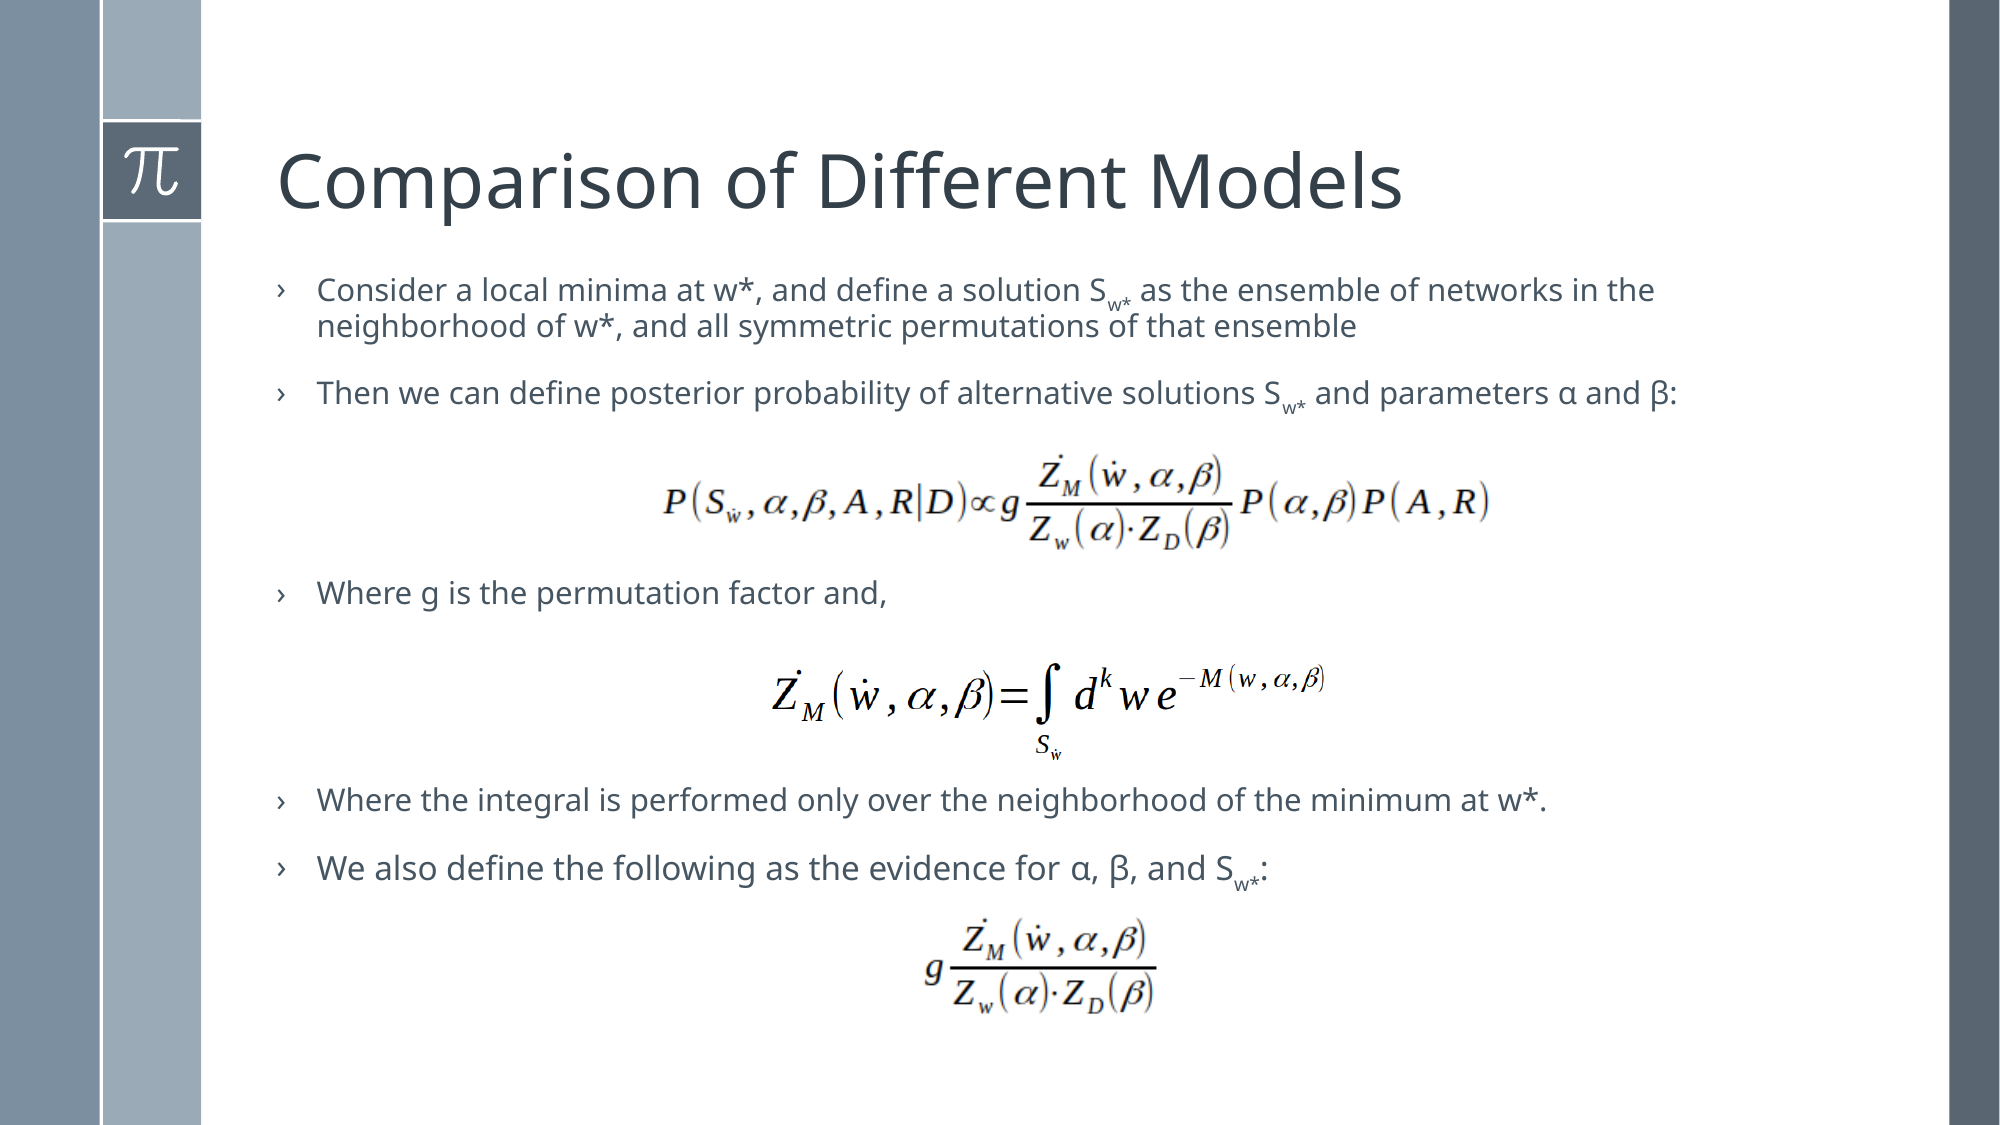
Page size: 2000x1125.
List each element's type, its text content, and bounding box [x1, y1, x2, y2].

picture [760, 644, 1331, 766]
text_box Consider a local minima at w*, and define a solution Sw* as the ensemble of networks in the neighborhood of w*, and all symmetric permutations of that ensemble Then we can define posterior probability of alternative solutions Sw* and parameters α and β: Where g is the permutation factor and, Where the integral is performed only over the neighborhood of the minimum at w*. We also define the following as the evidence for α, β, and Sw*: [261, 262, 1845, 914]
text_box Comparison of Different Models [261, 29, 1867, 233]
picture [923, 913, 1160, 1025]
picture [645, 449, 1500, 561]
